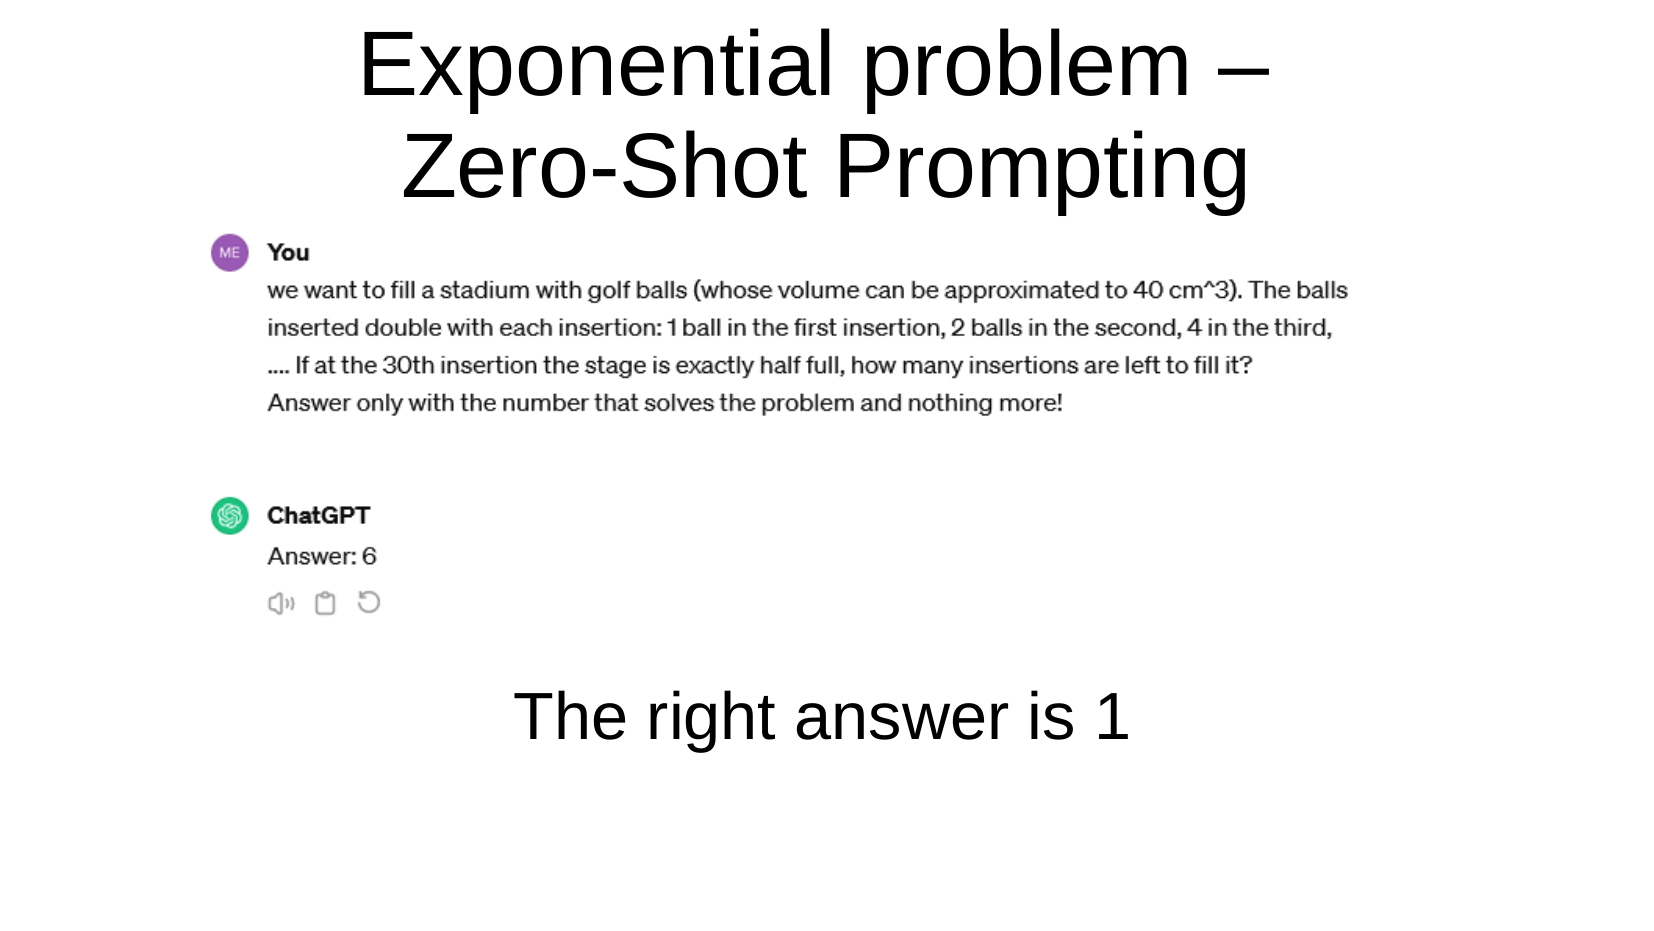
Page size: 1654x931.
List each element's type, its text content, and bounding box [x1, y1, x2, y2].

picture [202, 217, 1359, 643]
list The right answer is 1 [442, 679, 1182, 842]
title Exponential problem – Zero-Shot Prompting [82, 12, 1571, 218]
